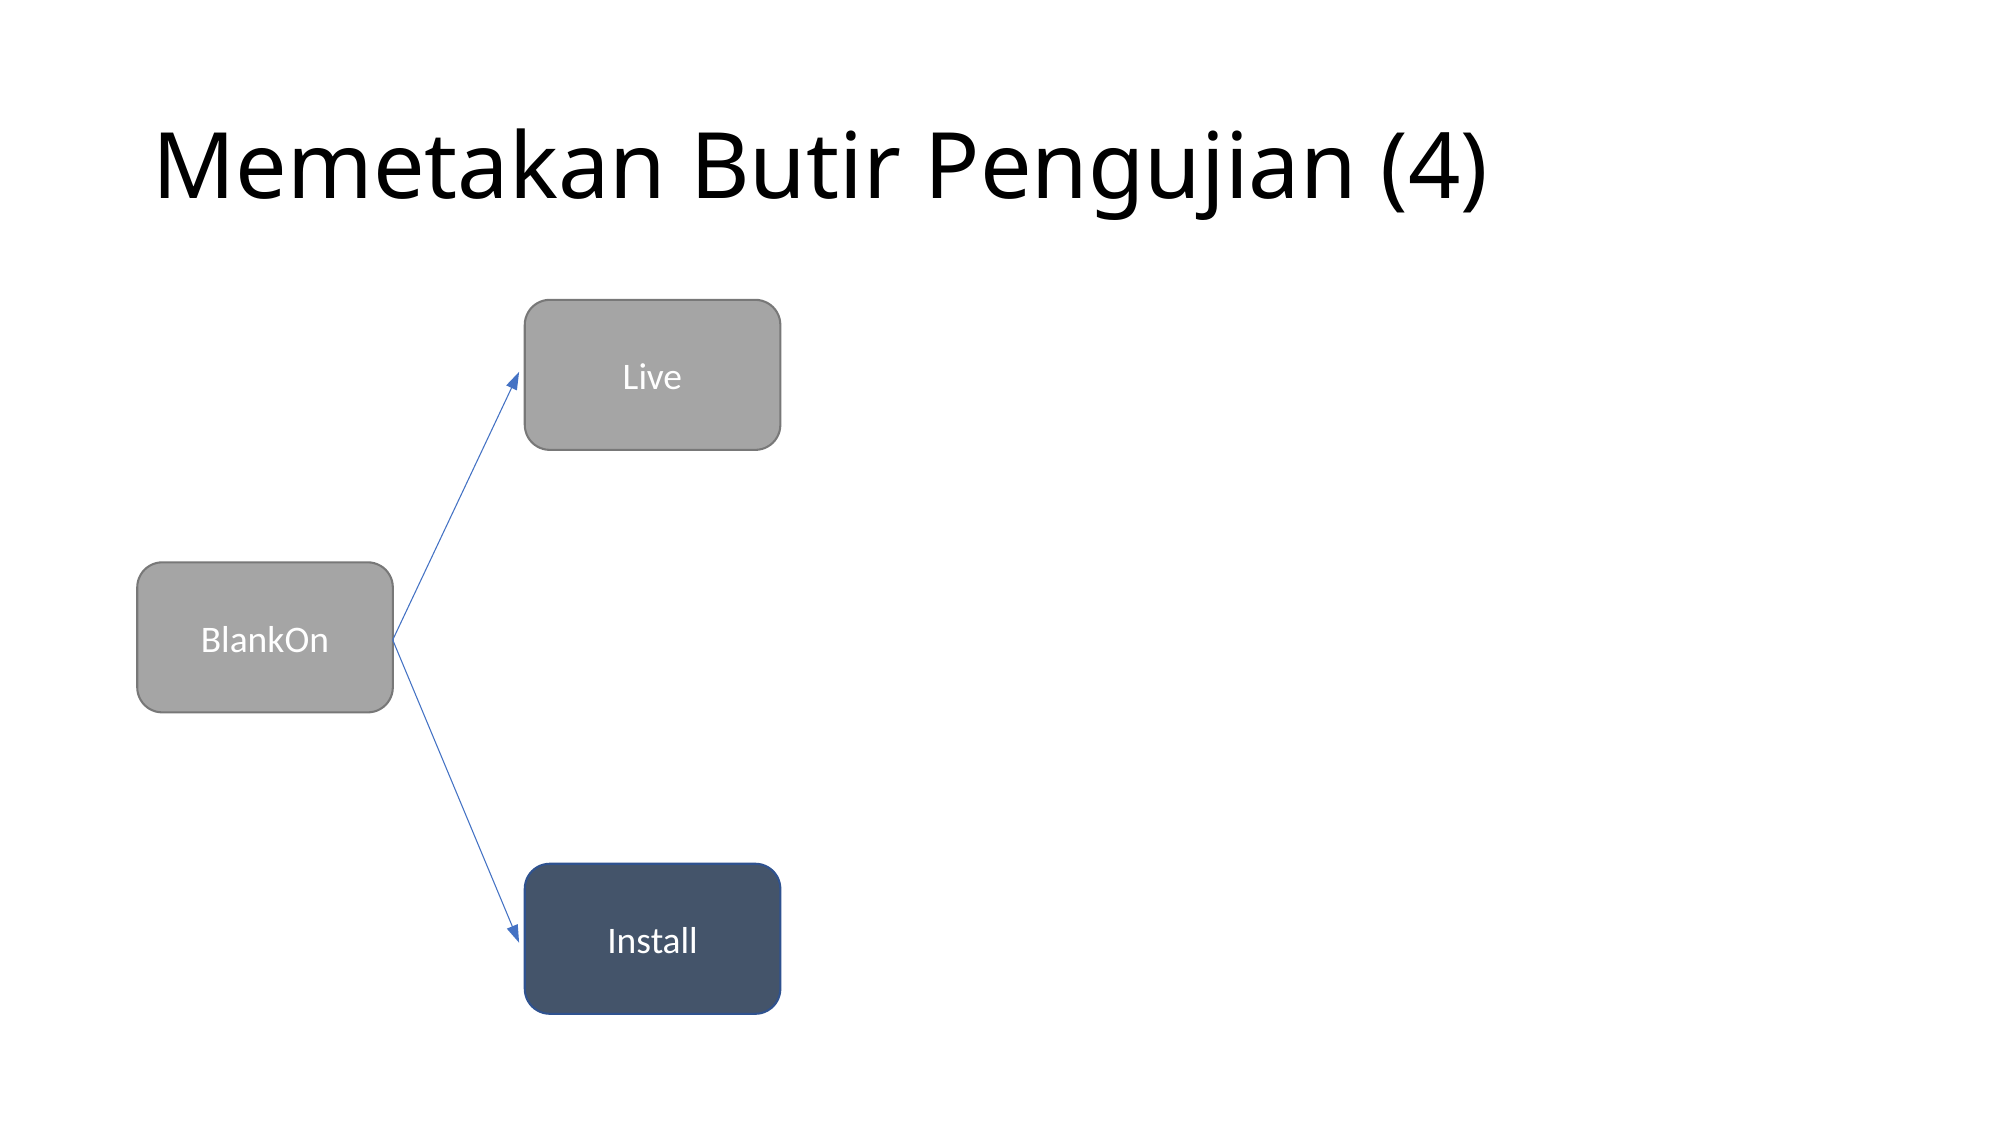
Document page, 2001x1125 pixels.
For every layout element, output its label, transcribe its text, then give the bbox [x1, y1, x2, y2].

title Memetakan Butir Pengujian (4) [137, 59, 1863, 278]
text_box BlankOn [137, 562, 393, 713]
text_box Install [524, 863, 781, 1014]
text_box Live [524, 299, 781, 450]
